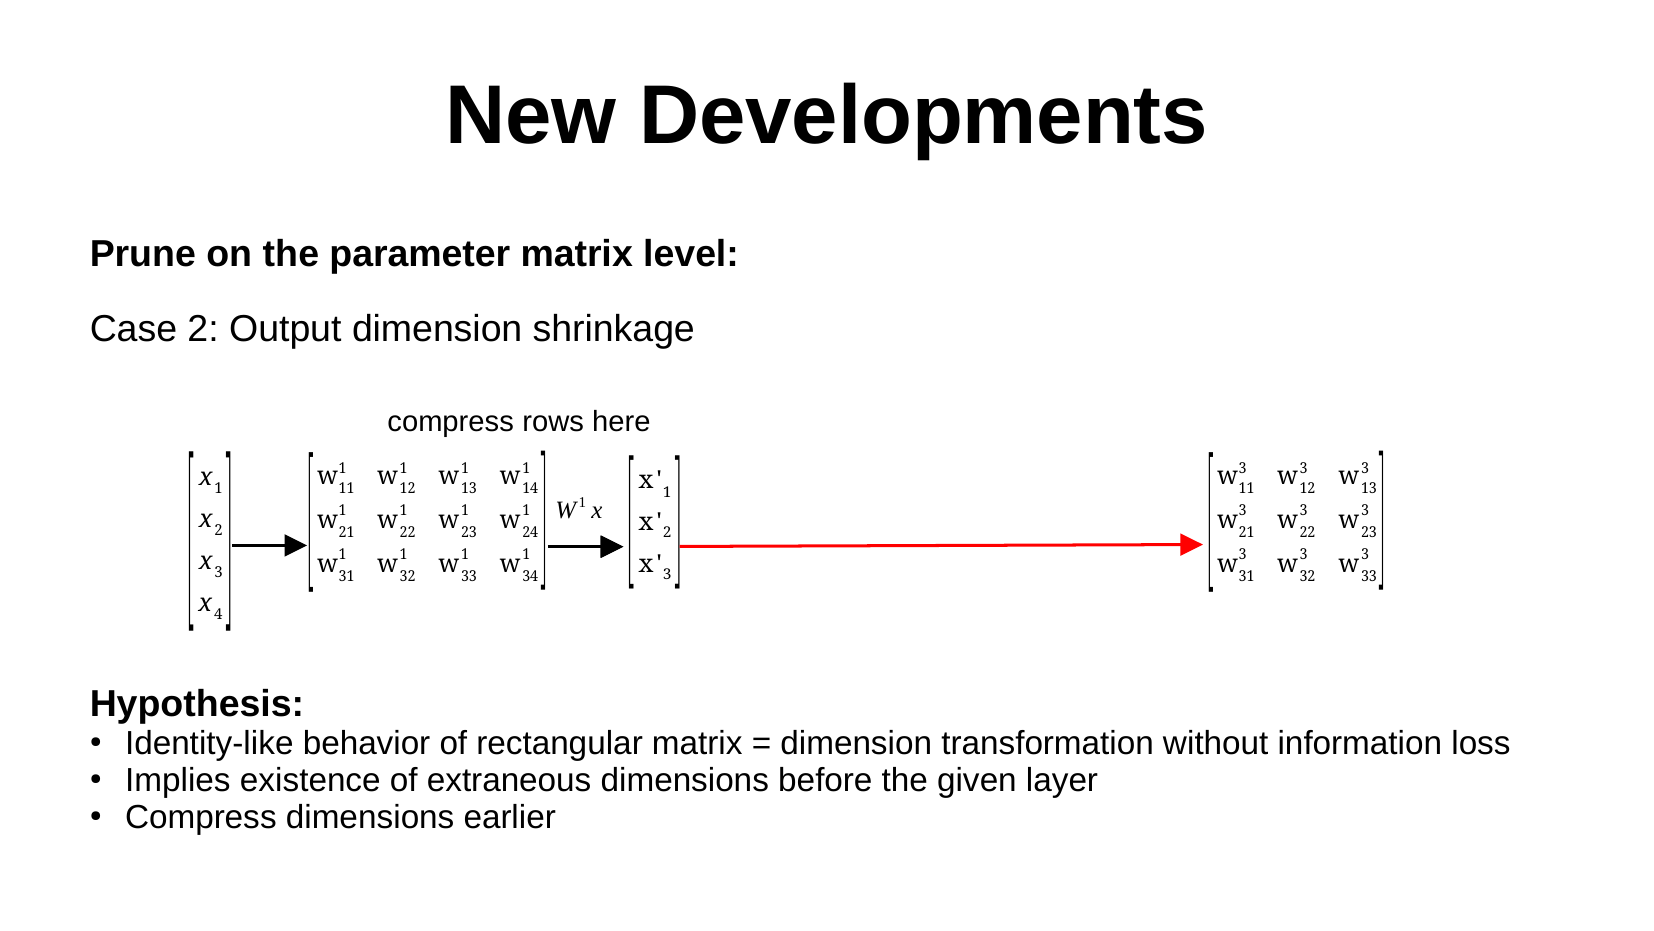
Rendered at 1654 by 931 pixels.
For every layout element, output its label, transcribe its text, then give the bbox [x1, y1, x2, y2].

text_box Hypothesis: Identity-like behavior of rectangular matrix = dimension transformation without information loss Implies existence of extraneous dimensions before the given layer Compress dimensions earlier [75, 675, 1613, 828]
chart [1207, 450, 1386, 593]
text_box compress rows here [363, 397, 676, 451]
text_box Prune on the parameter matrix level: [75, 225, 950, 300]
title New Developments [82, 37, 1571, 193]
chart [549, 493, 609, 526]
text_box Case 2: Output dimension shrinkage [75, 300, 950, 390]
chart [187, 450, 233, 633]
chart [627, 455, 681, 591]
chart [307, 450, 548, 593]
